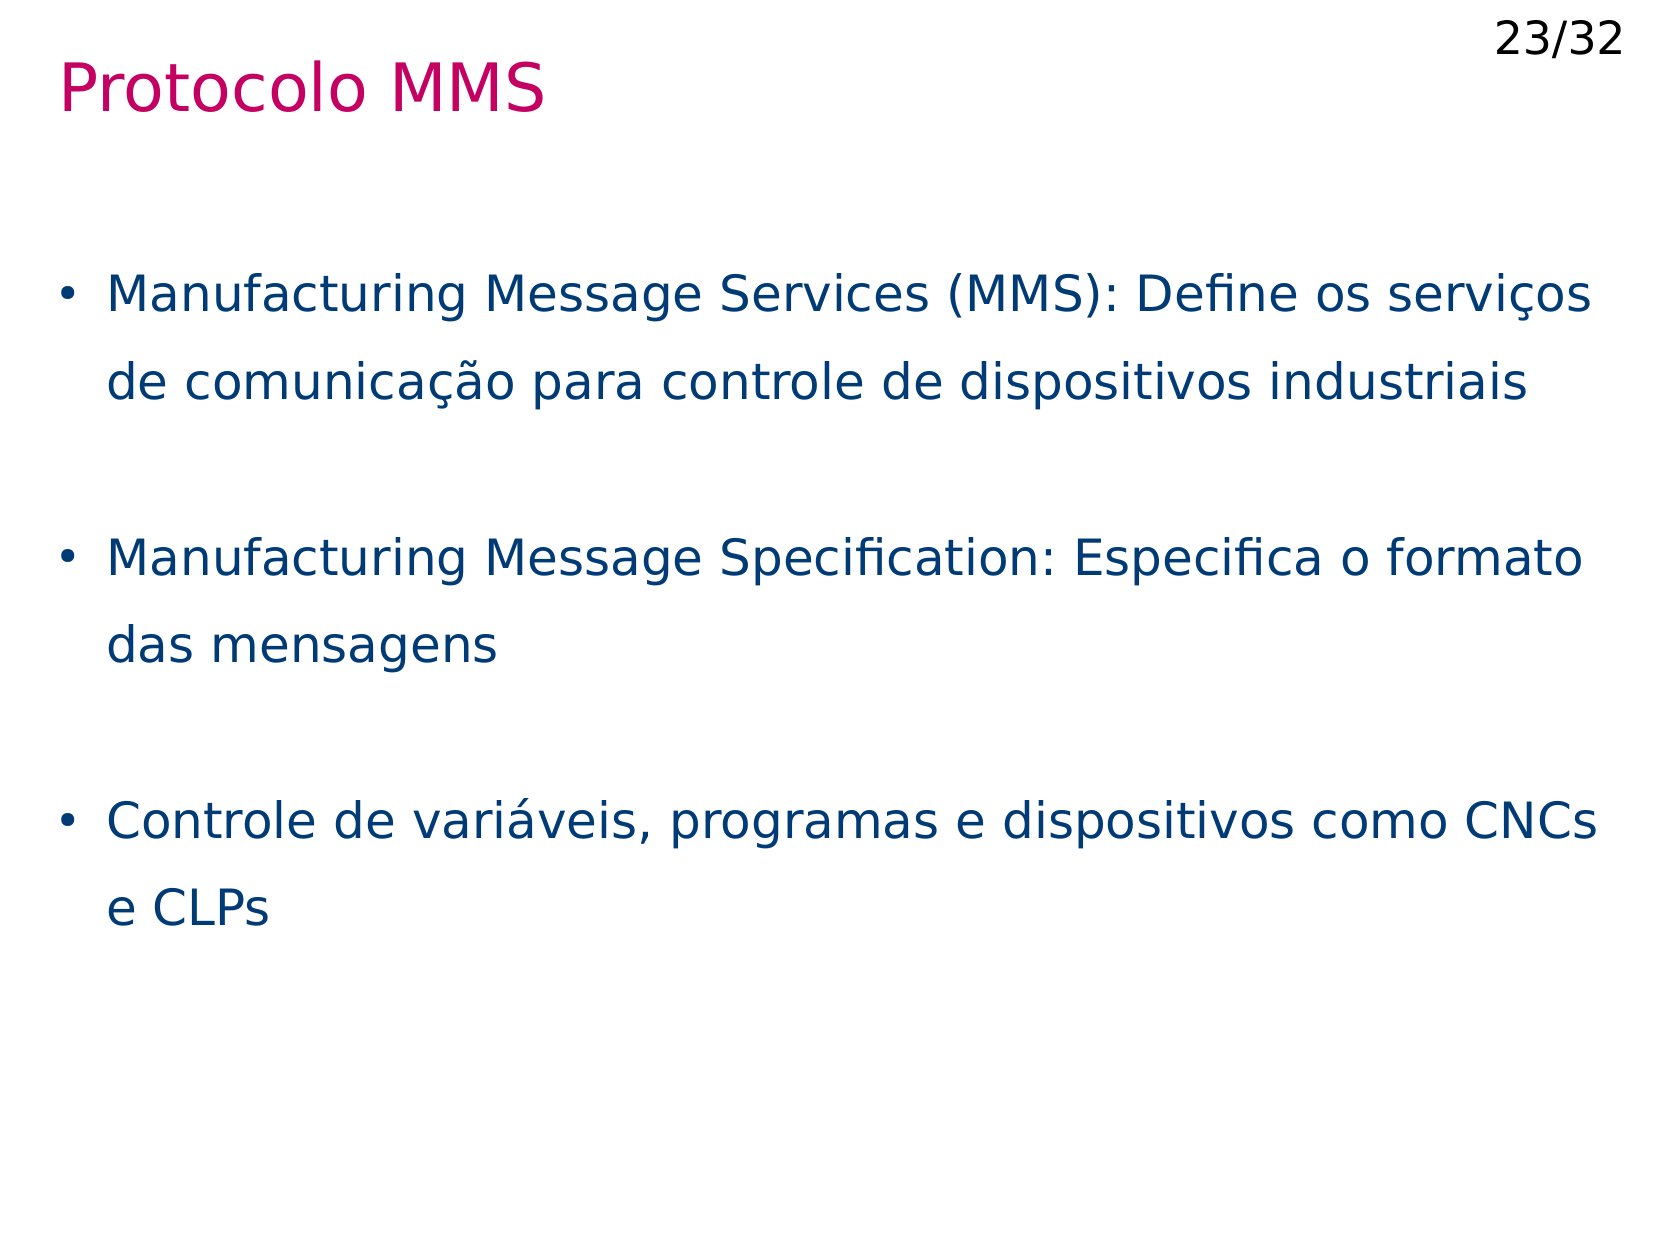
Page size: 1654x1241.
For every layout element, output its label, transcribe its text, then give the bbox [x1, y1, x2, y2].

title Protocolo MMS [59, 29, 1625, 148]
list Manufacturing Message Services (MMS): Define os serviços de comunicação para controle de dispositivos industriais Manufacturing Message Specification: Especifica o formato das mensagens Controle de variáveis, programas e dispositivos como CNCs e CLPs [59, 236, 1625, 1211]
